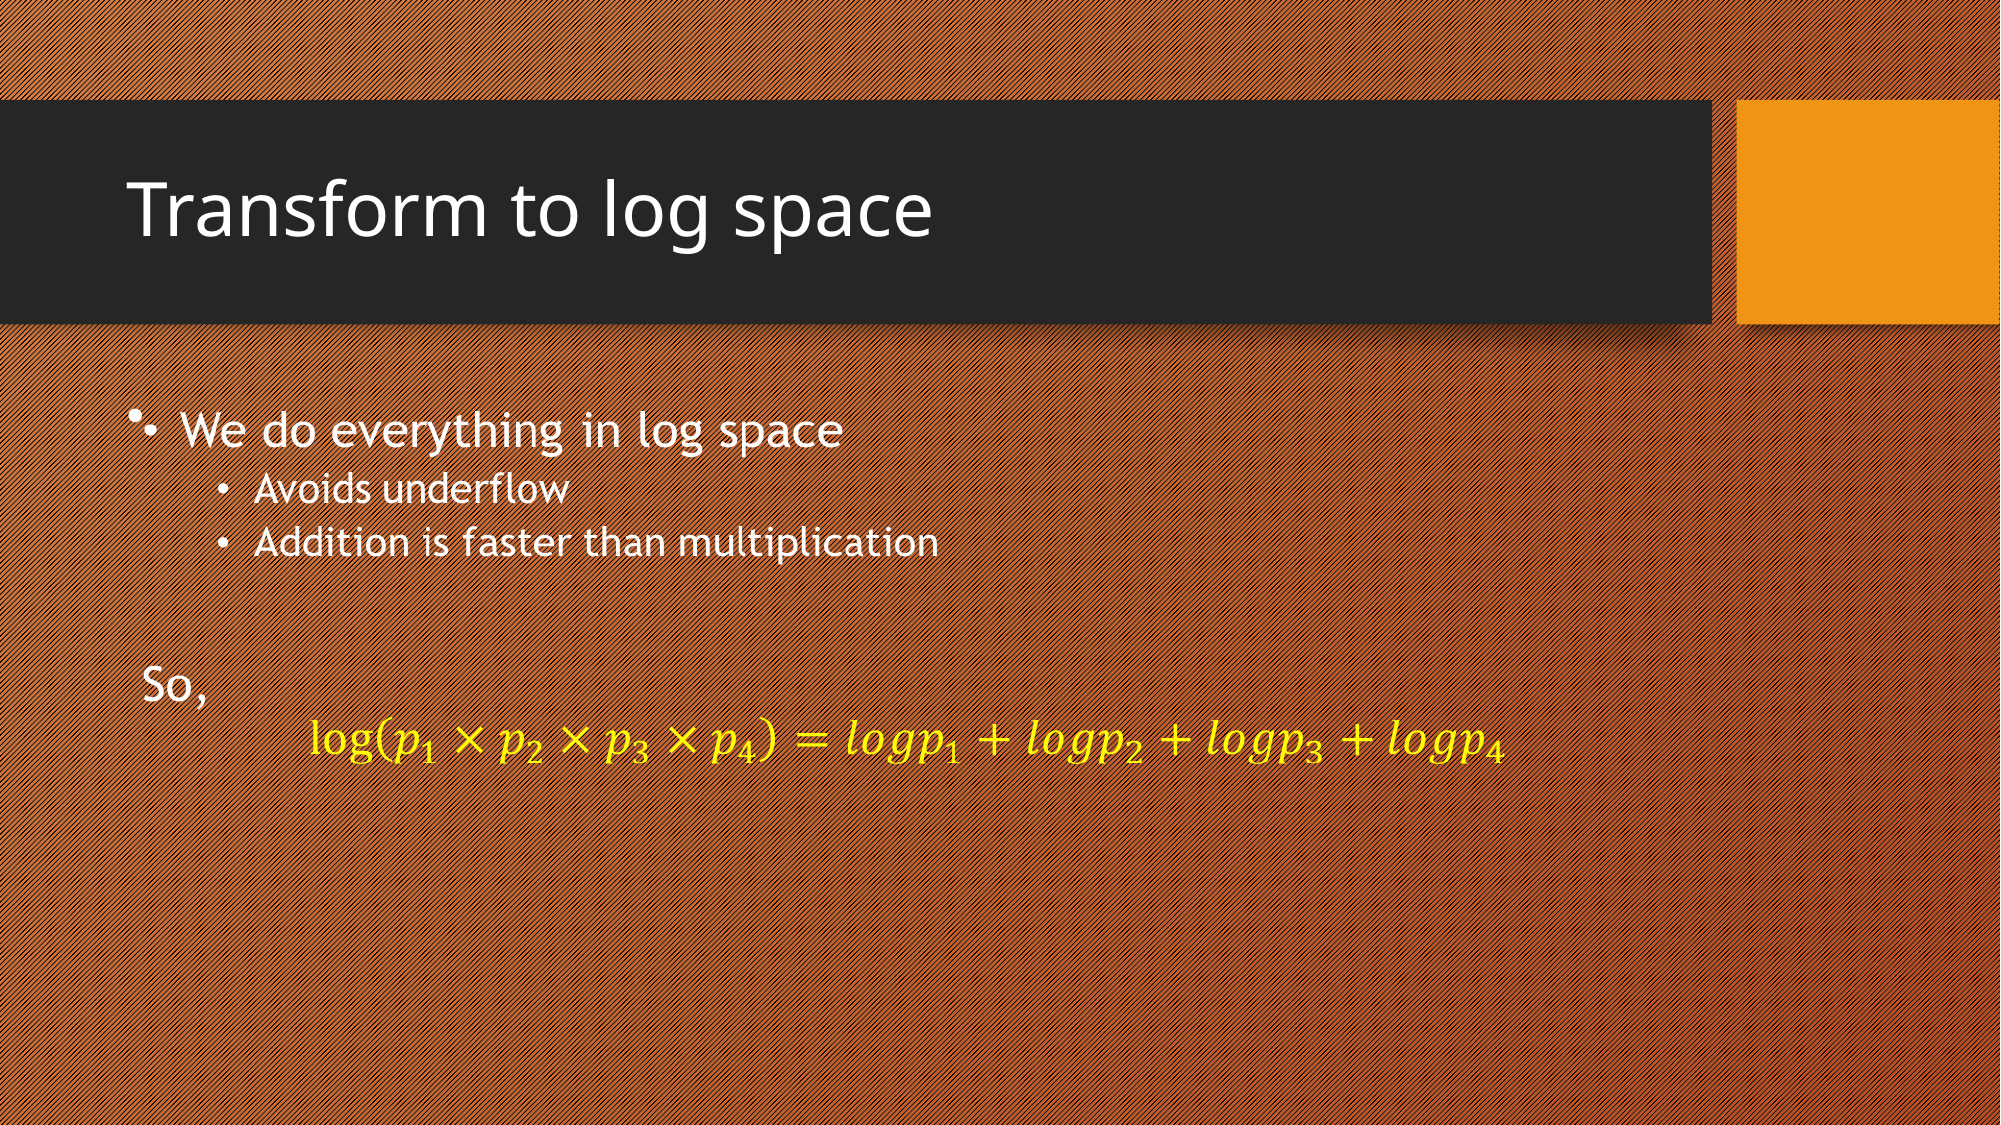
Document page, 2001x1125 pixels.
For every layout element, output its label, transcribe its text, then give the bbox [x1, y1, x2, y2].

list [111, 383, 1689, 974]
title Transform to log space [111, 123, 1689, 301]
picture [0, 0, 2000, 1125]
